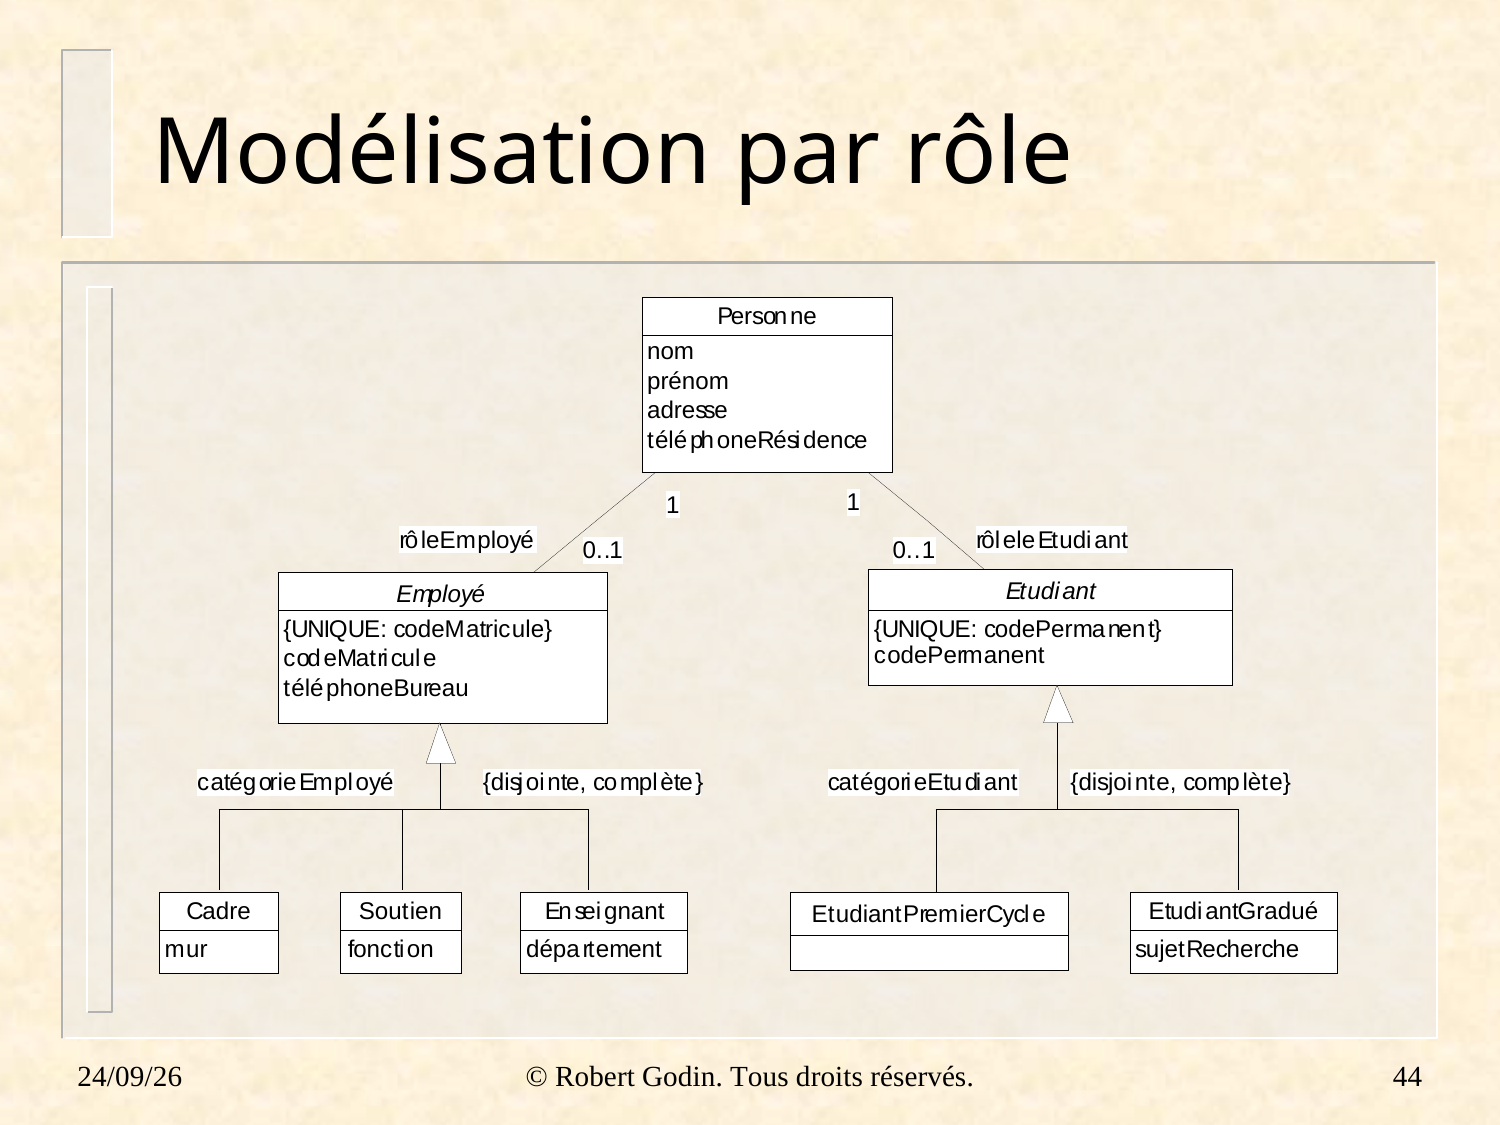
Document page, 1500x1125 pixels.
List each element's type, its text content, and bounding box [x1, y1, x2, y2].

text_box 31/05/21 [62, 1037, 376, 1113]
title Modélisation par rôle [137, 56, 1413, 238]
chart [99, 262, 1413, 1009]
text_box © Robert Godin. Tous droits réservés. [512, 1037, 988, 1113]
picture [0, 0, 1500, 1125]
text_box <number> [1125, 1037, 1438, 1113]
